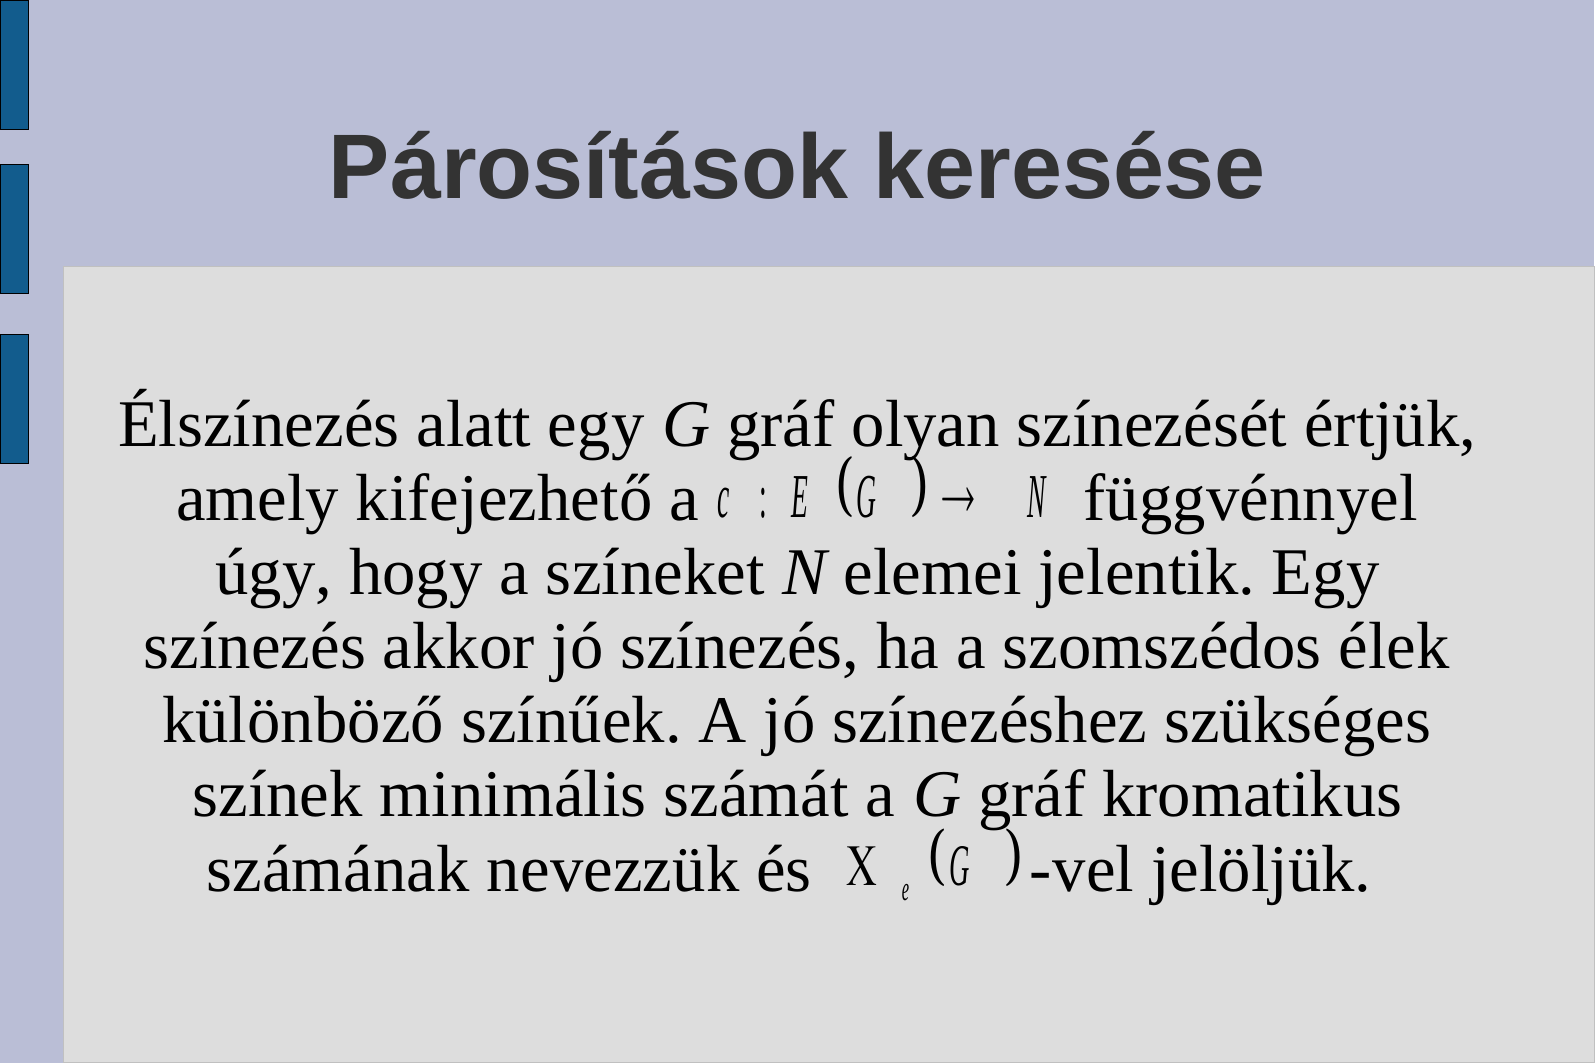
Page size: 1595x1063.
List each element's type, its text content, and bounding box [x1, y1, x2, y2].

picture [708, 454, 1093, 544]
picture [834, 826, 1034, 916]
title Párosítások keresése [117, 85, 1479, 249]
subtitle Élszínezés alatt egy G gráf olyan színezését értjük, amely kifejezhető a függvénnyel úgy, hogy a színeket N elemei jelentik. Egy színezés akkor jó színezés, ha a szomszédos élek különböző színűek. A jó színezéshez szükséges színek minimális számát a G gráf kromatikus számának nevezzük és -vel jelöljük. [117, 302, 1479, 990]
